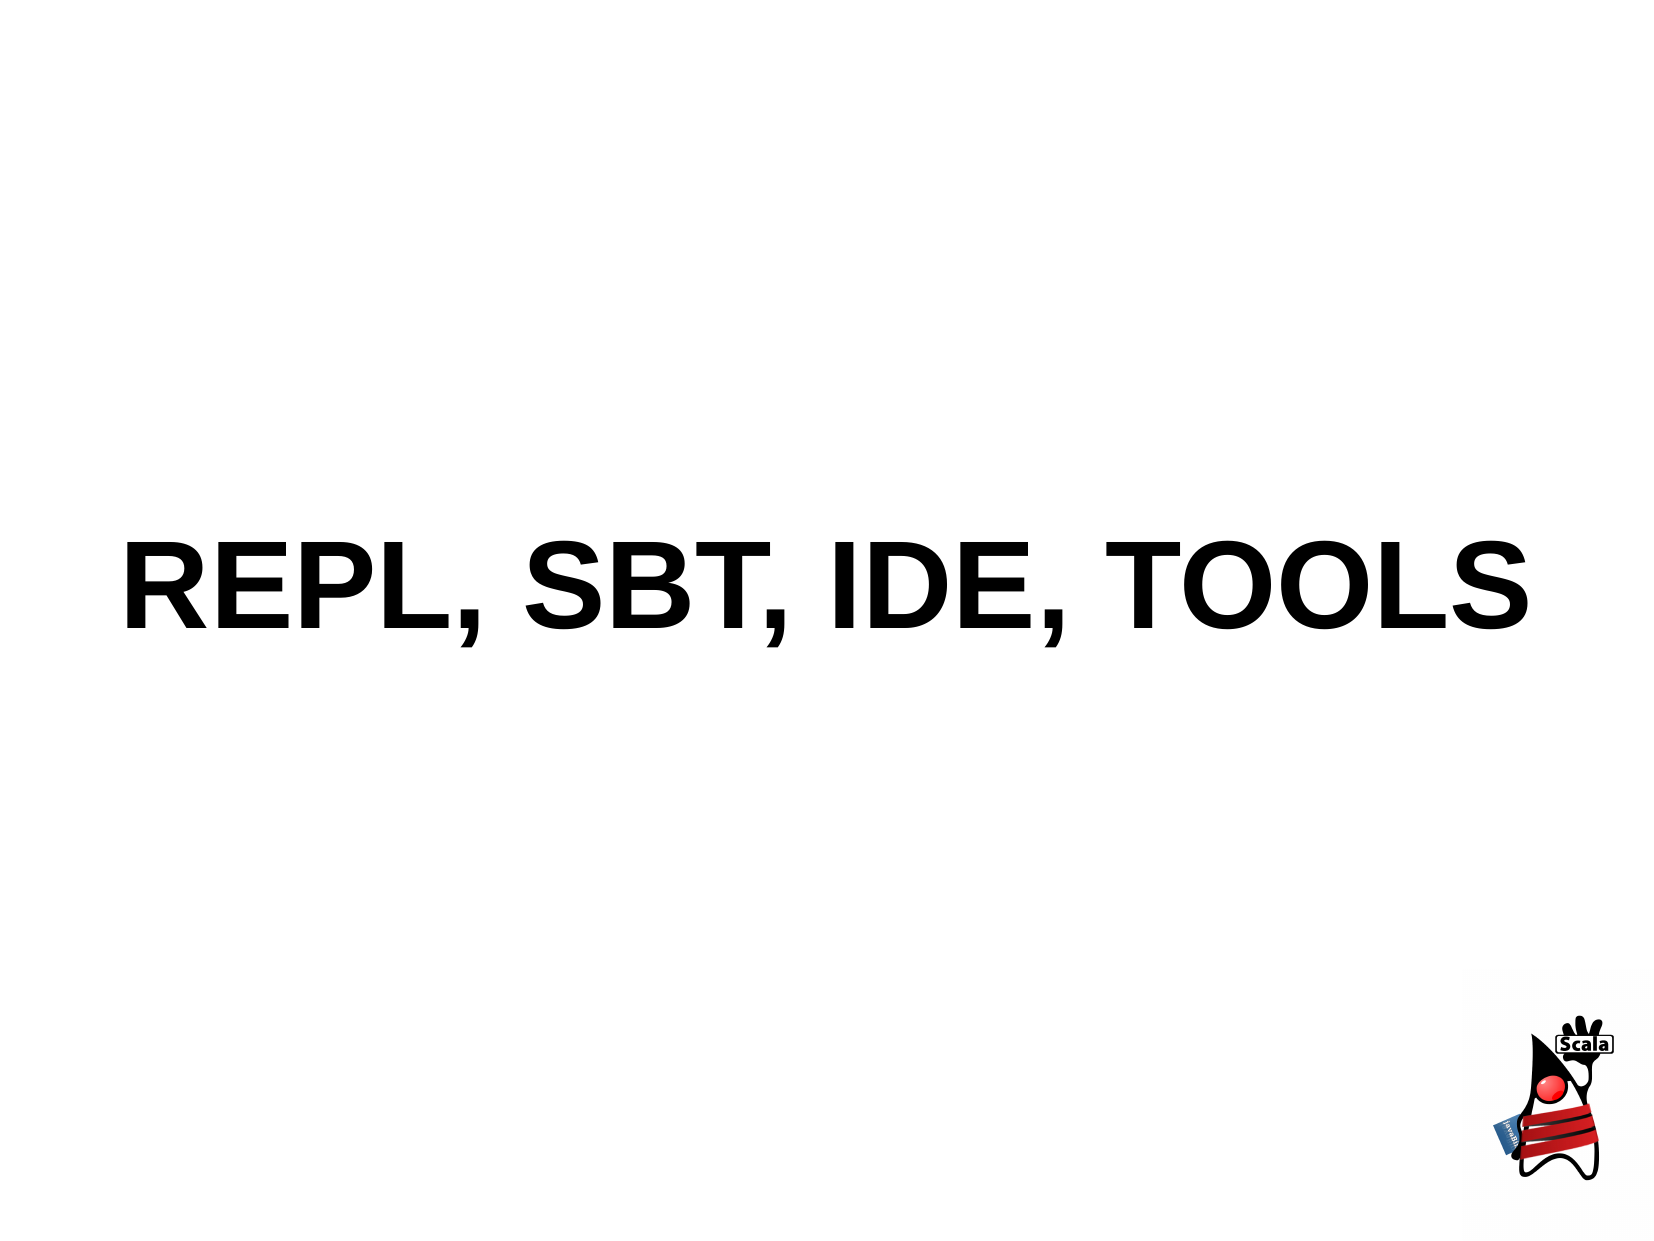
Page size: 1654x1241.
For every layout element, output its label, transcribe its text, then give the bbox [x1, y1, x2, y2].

subtitle REPL, SBT, IDE, TOOLS [82, 56, 1571, 1102]
